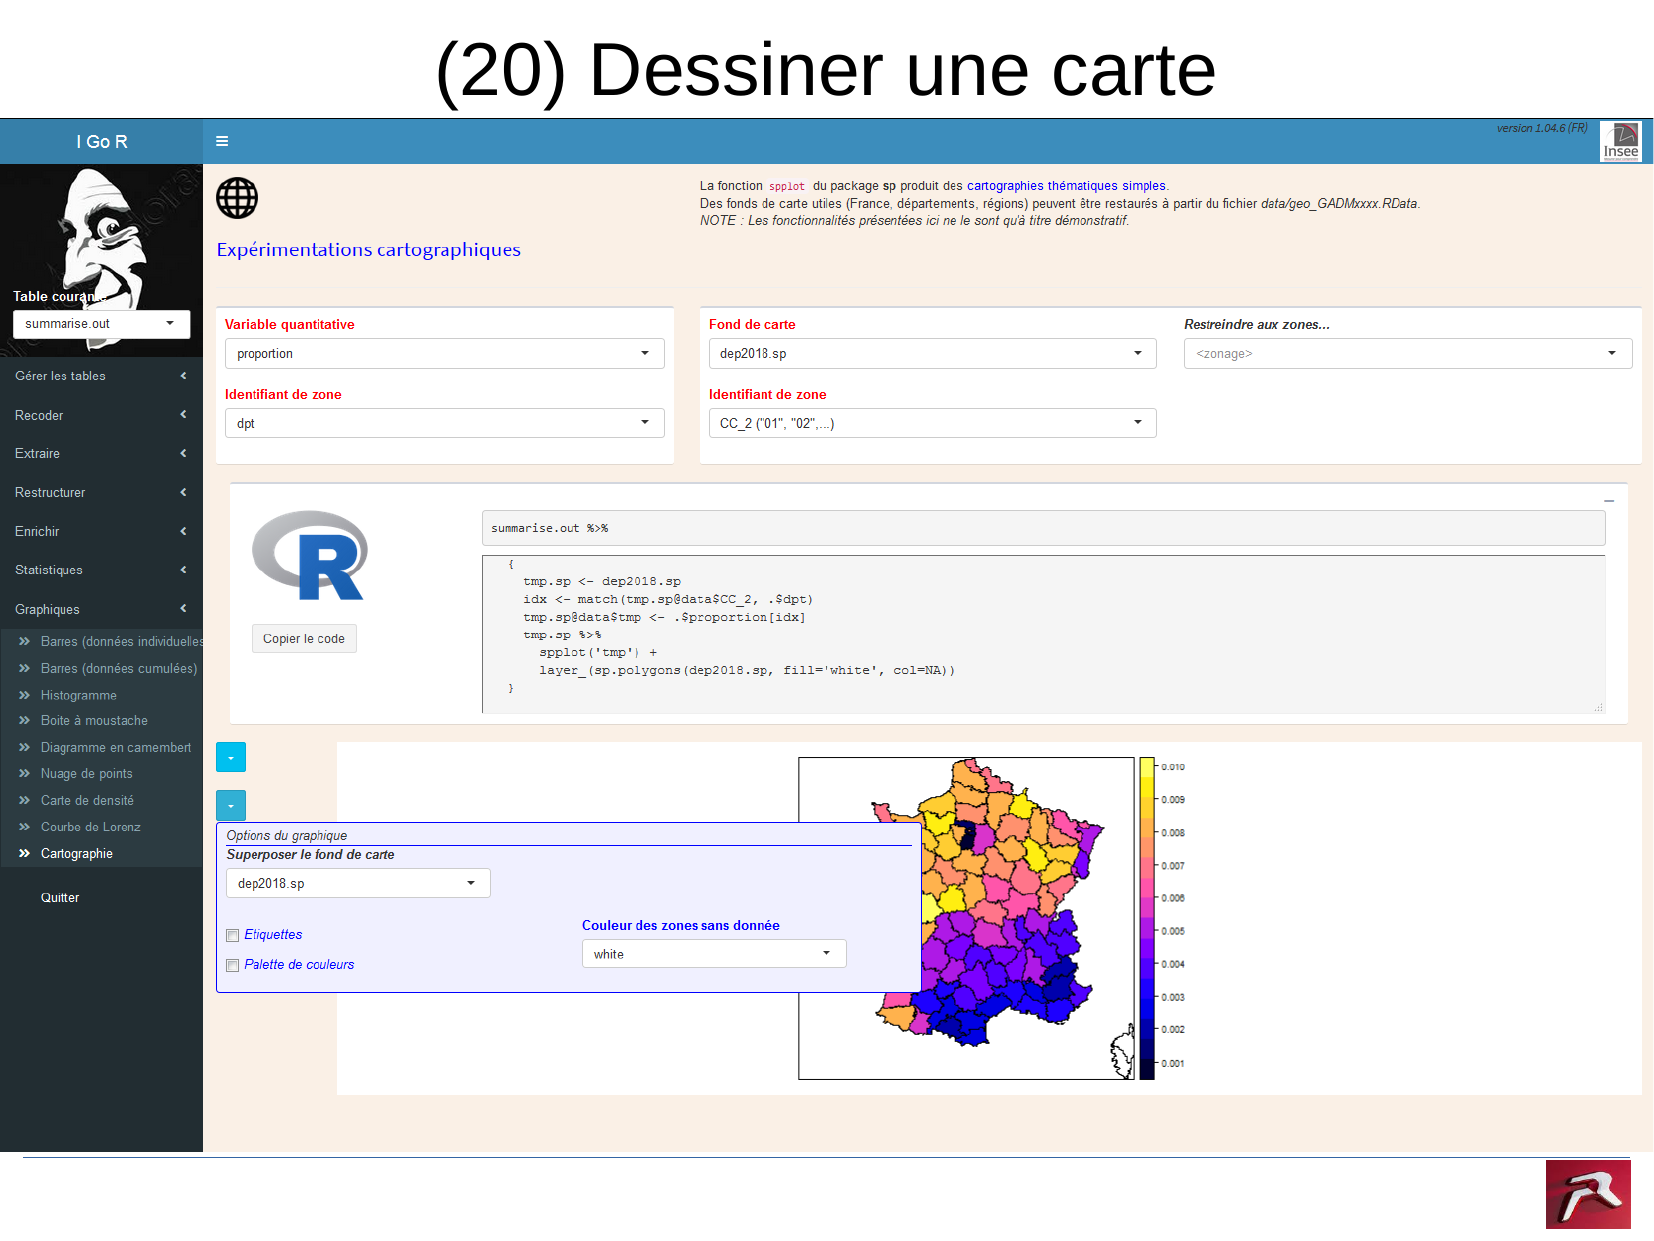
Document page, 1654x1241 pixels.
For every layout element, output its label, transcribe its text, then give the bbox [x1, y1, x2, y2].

picture [1546, 1160, 1631, 1229]
picture [0, 118, 1654, 1152]
title (20) Dessiner une carte [82, 27, 1571, 112]
